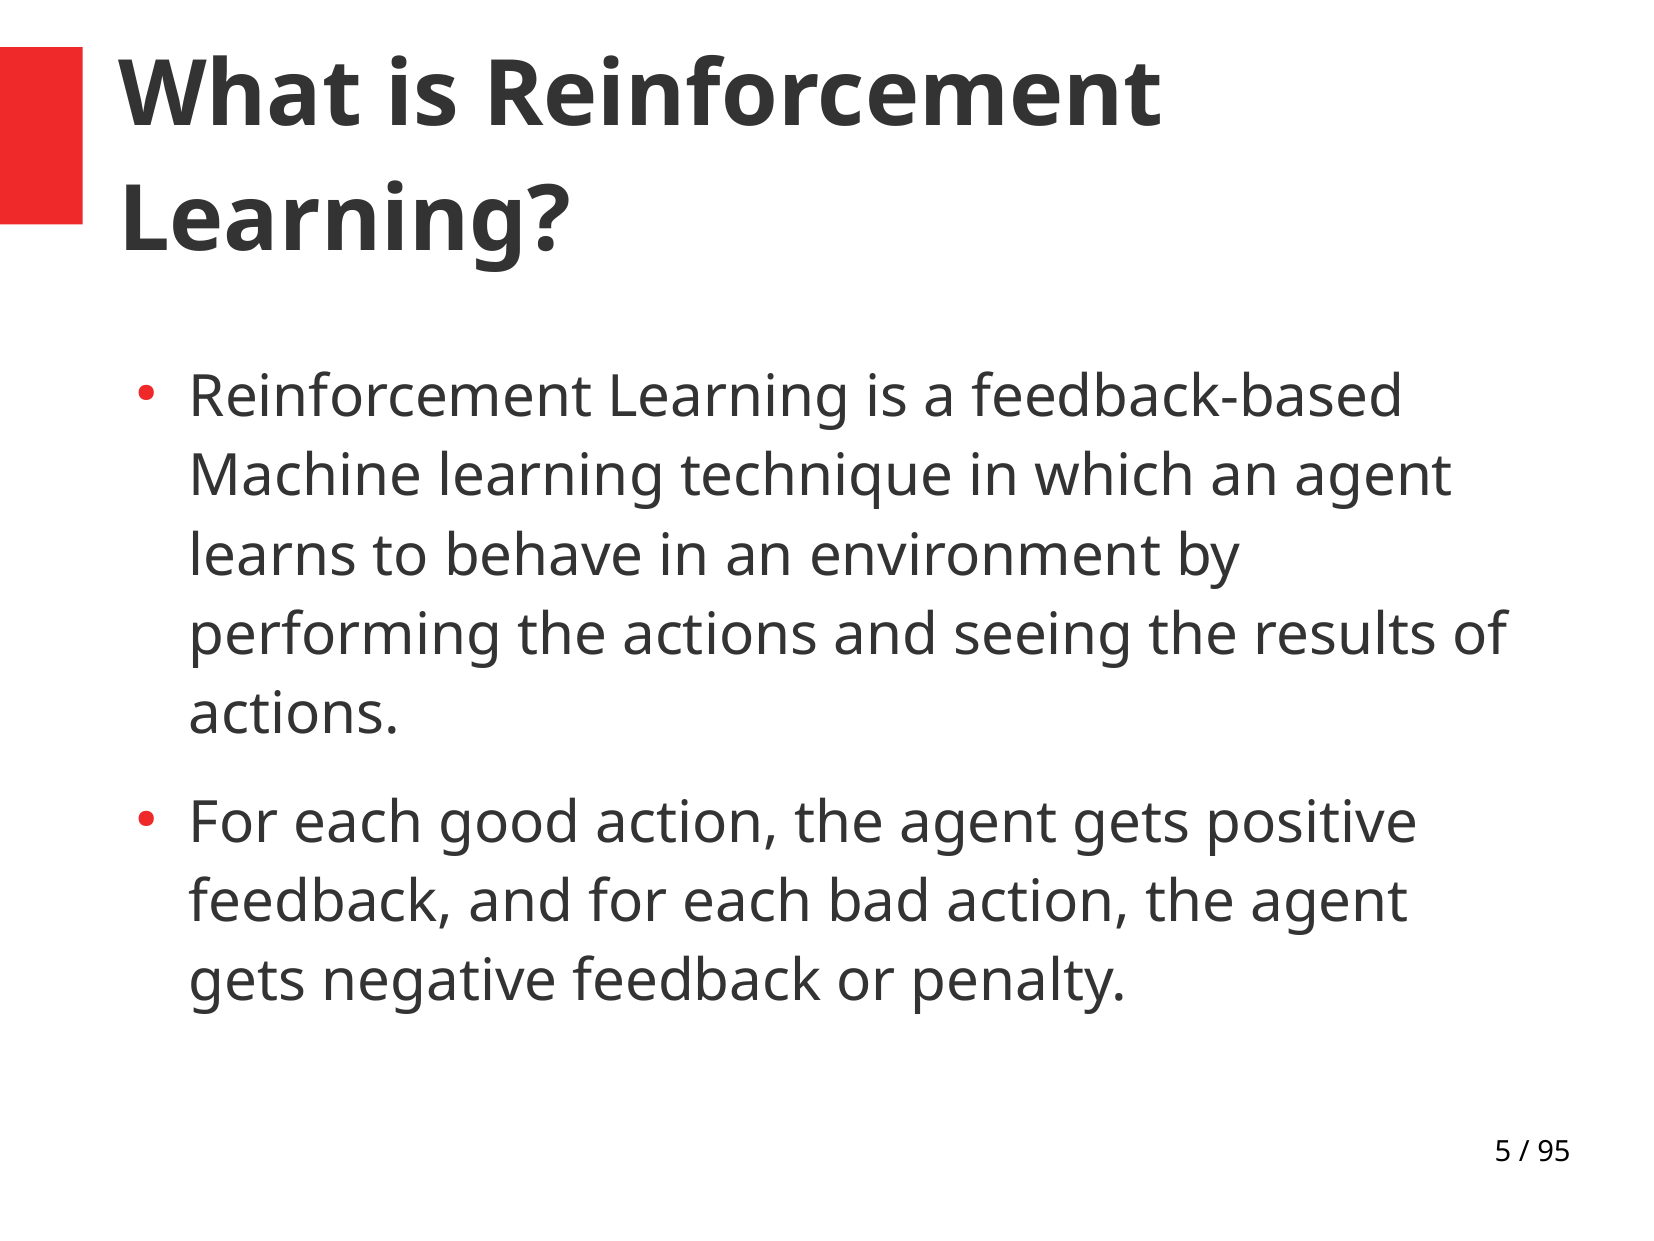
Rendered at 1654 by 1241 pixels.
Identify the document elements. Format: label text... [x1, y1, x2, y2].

title What is Reinforcement Learning? [118, 28, 1571, 278]
list Reinforcement Learning is a feedback-based Machine learning technique in which an agent learns to behave in an environment by performing the actions and seeing the results of actions. For each good action, the agent gets positive feedback, and for each bad action, the agent gets negative feedback or penalty. [118, 354, 1536, 1074]
